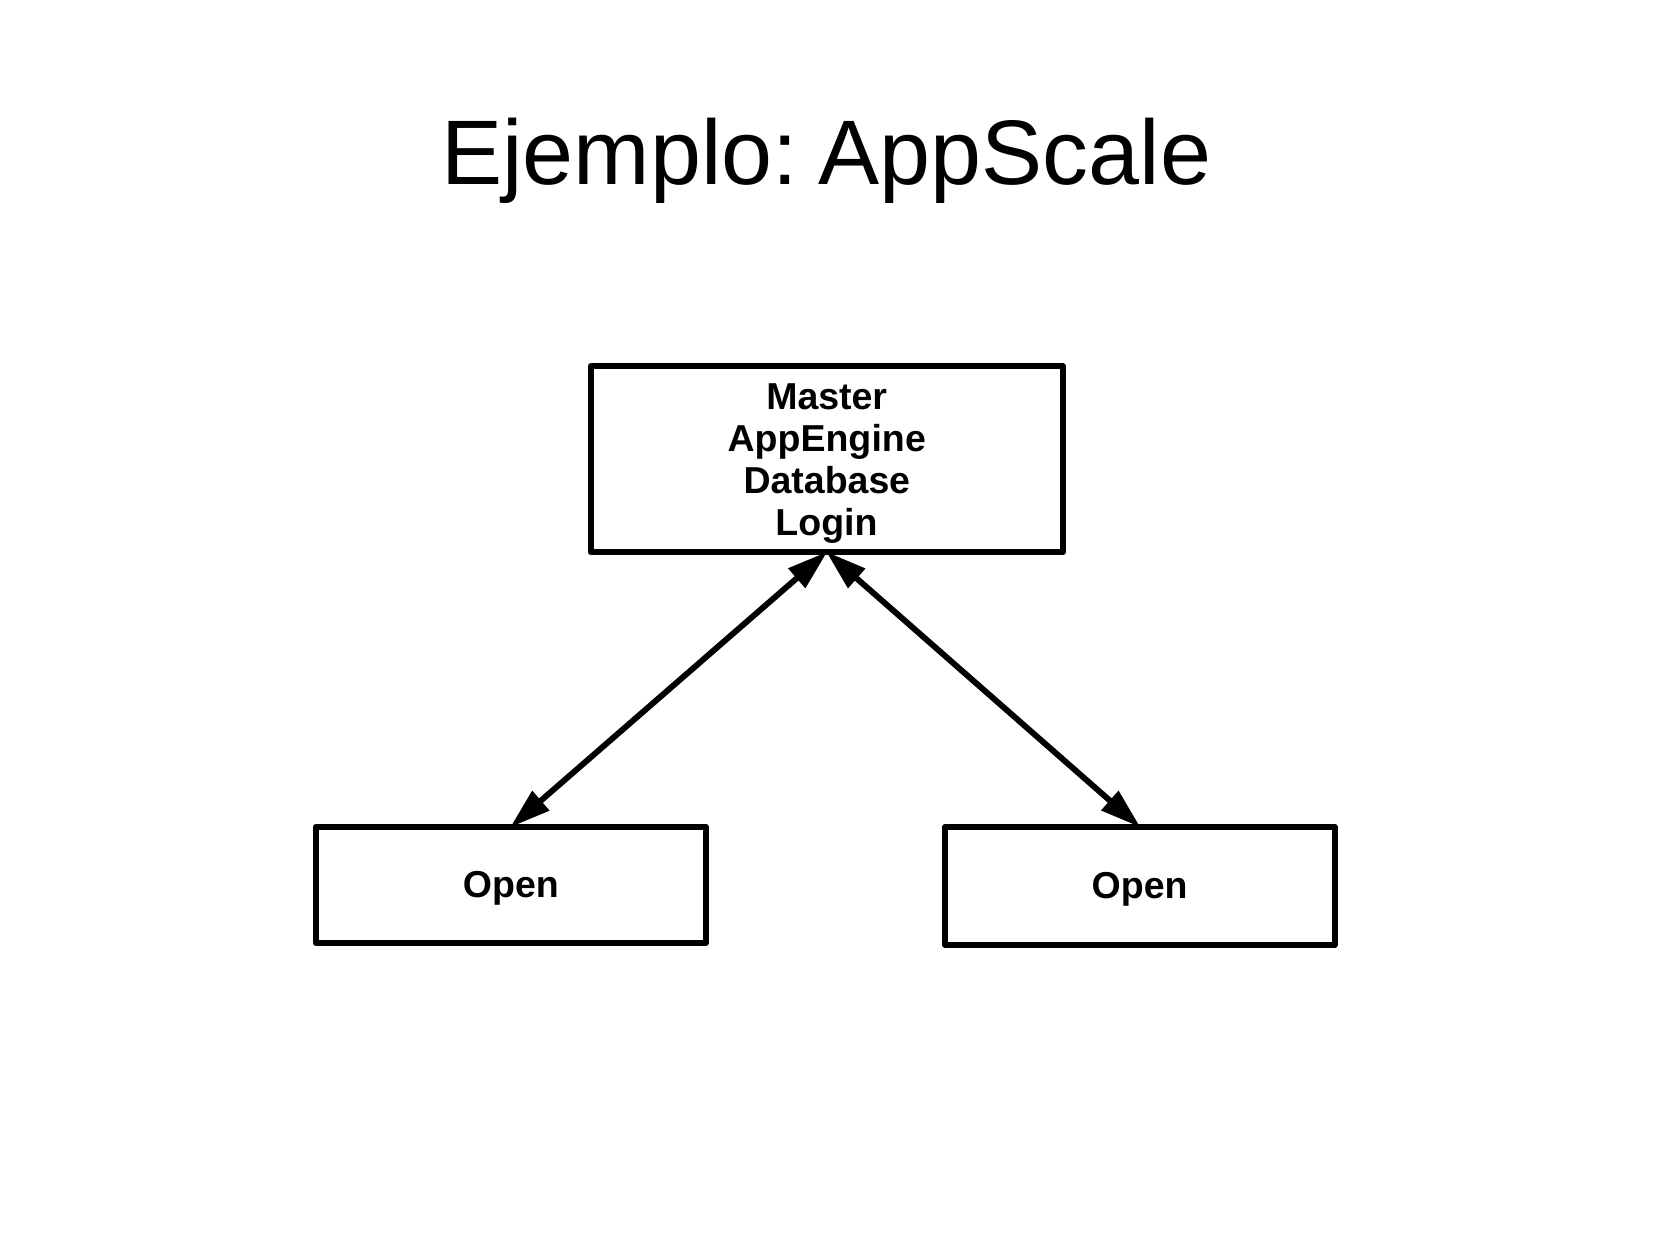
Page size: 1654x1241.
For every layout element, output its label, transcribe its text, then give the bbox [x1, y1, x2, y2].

text_box Open [315, 826, 706, 944]
text_box Master AppEngine Database Login [590, 366, 1063, 553]
title Ejemplo: AppScale [82, 49, 1571, 257]
text_box Open [944, 826, 1335, 945]
